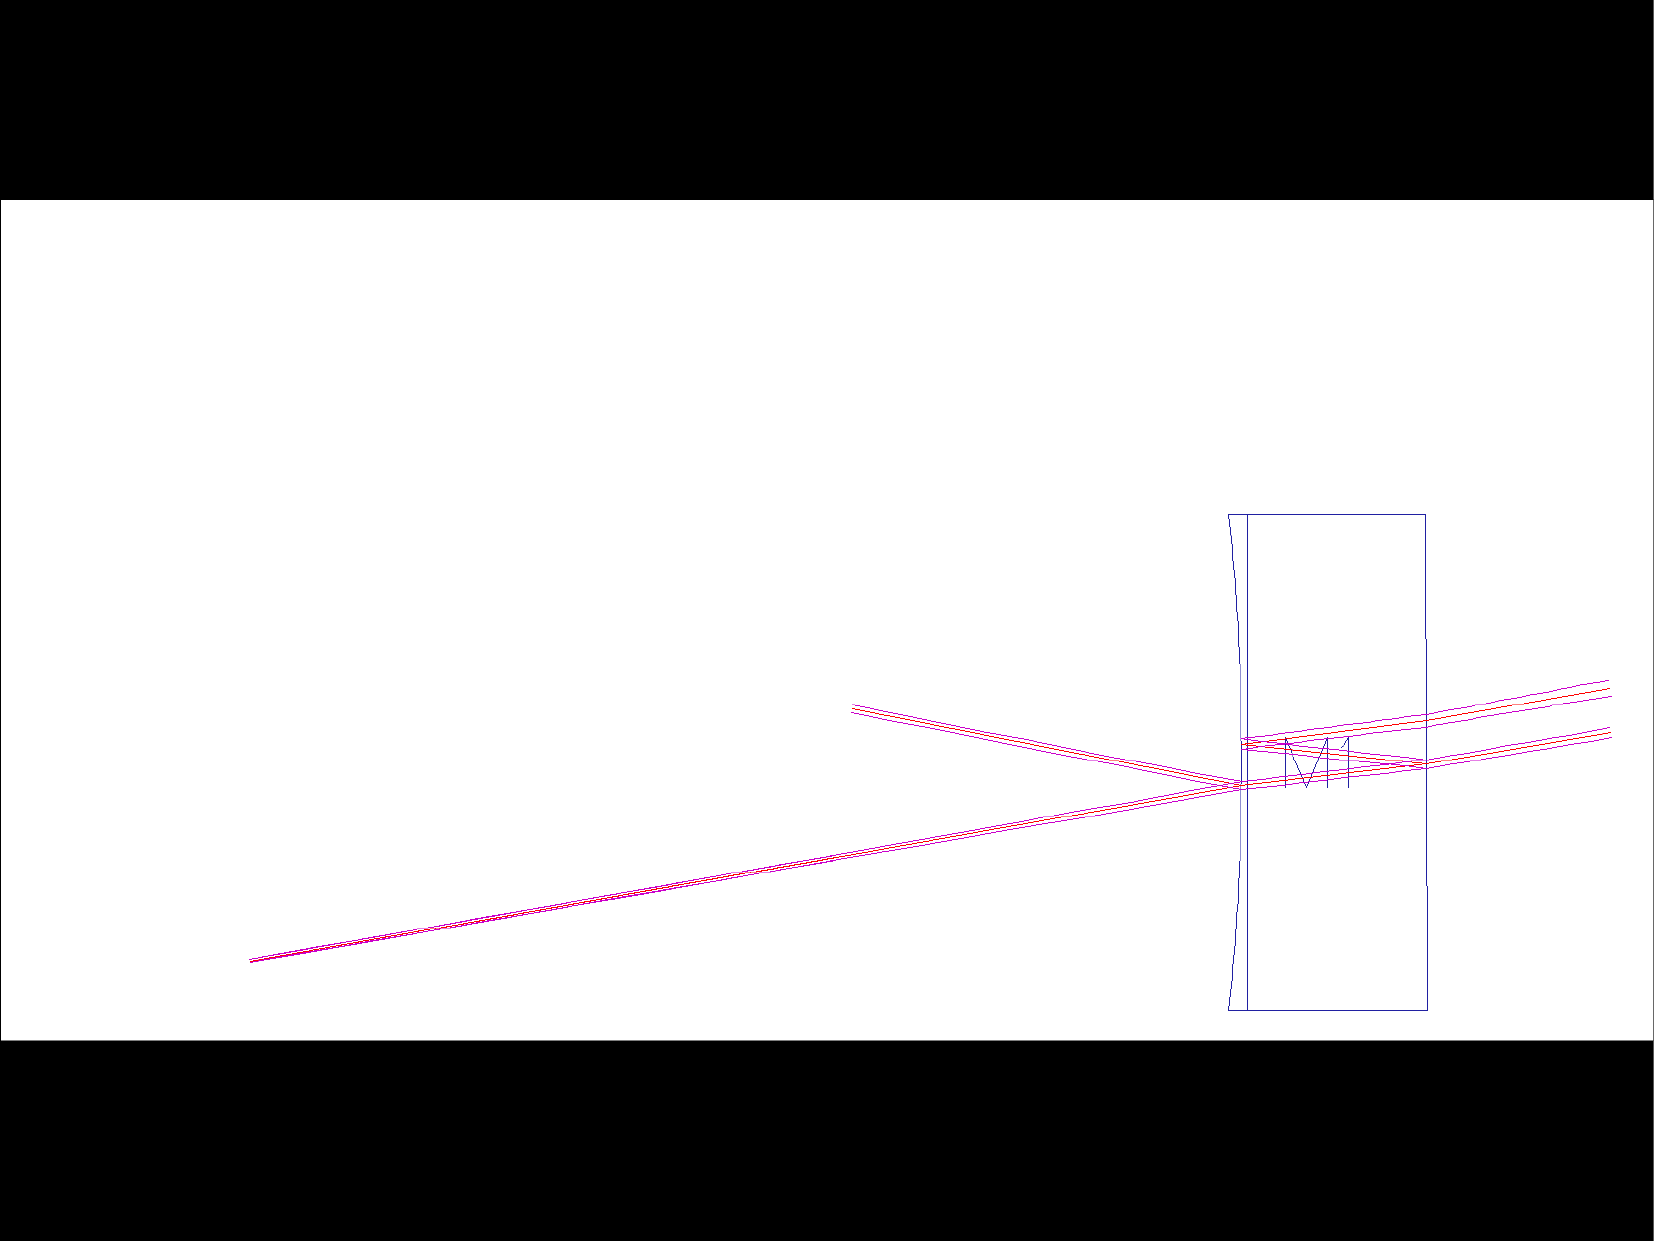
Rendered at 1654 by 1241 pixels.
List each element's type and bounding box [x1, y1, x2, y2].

picture [0, 199, 1654, 1041]
